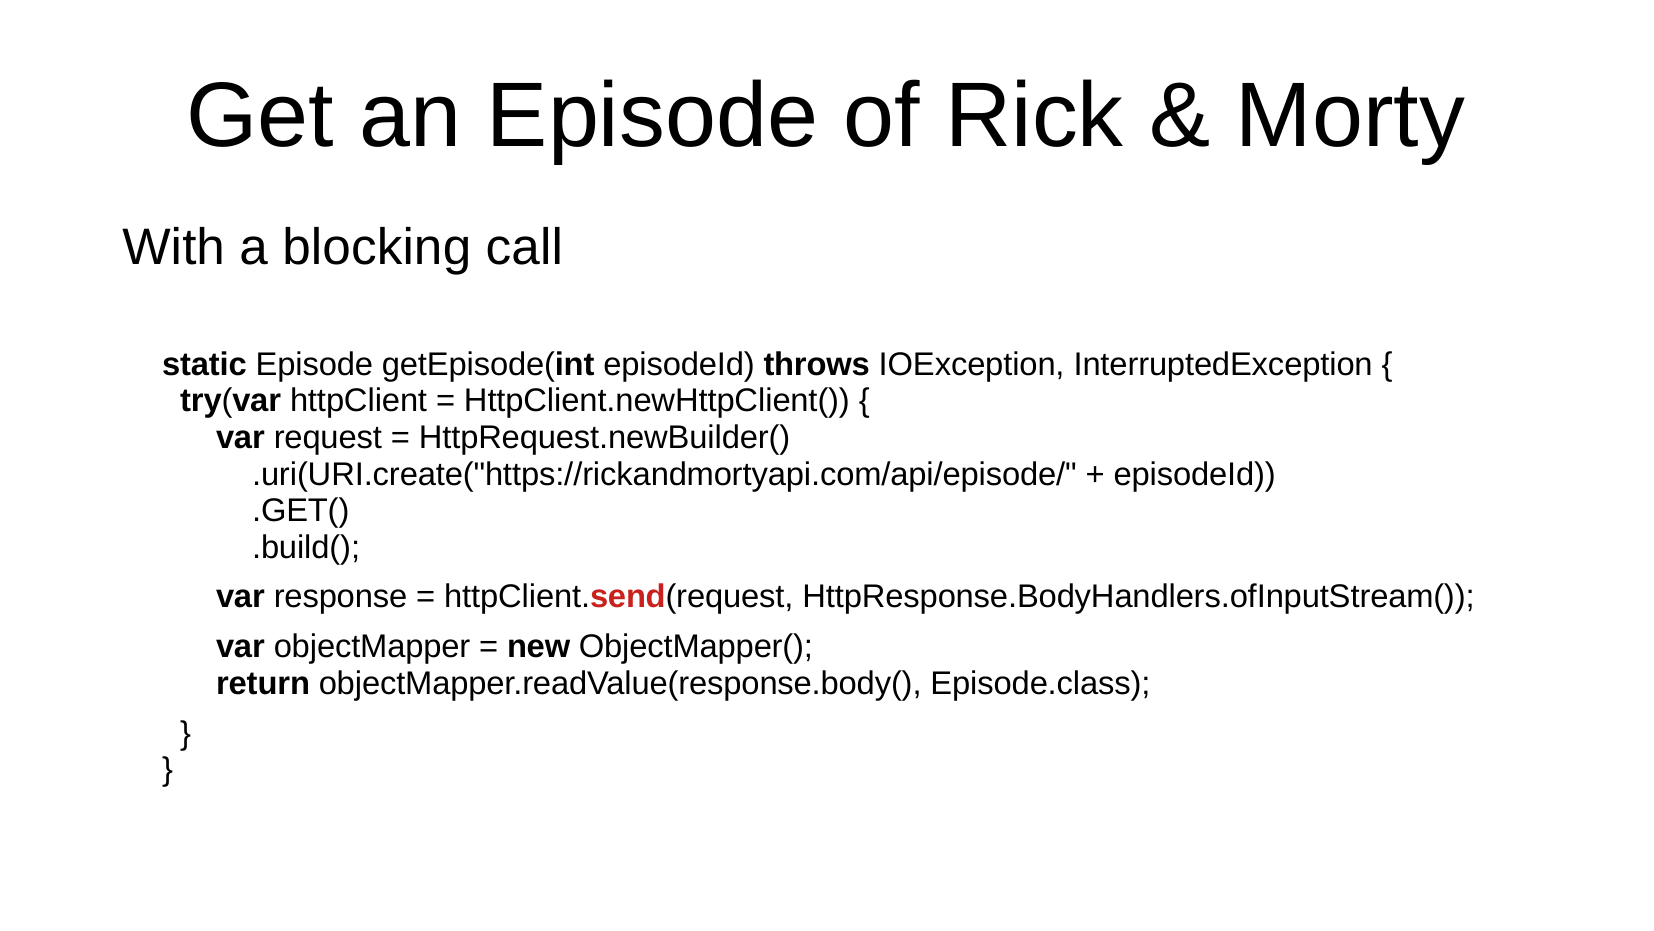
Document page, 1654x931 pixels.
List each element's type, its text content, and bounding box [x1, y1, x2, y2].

title Get an Episode of Rick & Morty [82, 37, 1571, 193]
list With a blocking call static Episode getEpisode(int episodeId) throws IOException, InterruptedException { try(var httpClient = HttpClient.newHttpClient()) { var request = HttpRequest.newBuilder() .uri(URI.create("https://rickandmortyapi.com/api/episode/" + episodeId)) .GET() .build(); var response = httpClient.send(request, HttpResponse.BodyHandlers.ofInputStream()); var objectMapper = new ObjectMapper(); return objectMapper.readValue(response.body(), Episode.class); } } [82, 217, 1571, 796]
